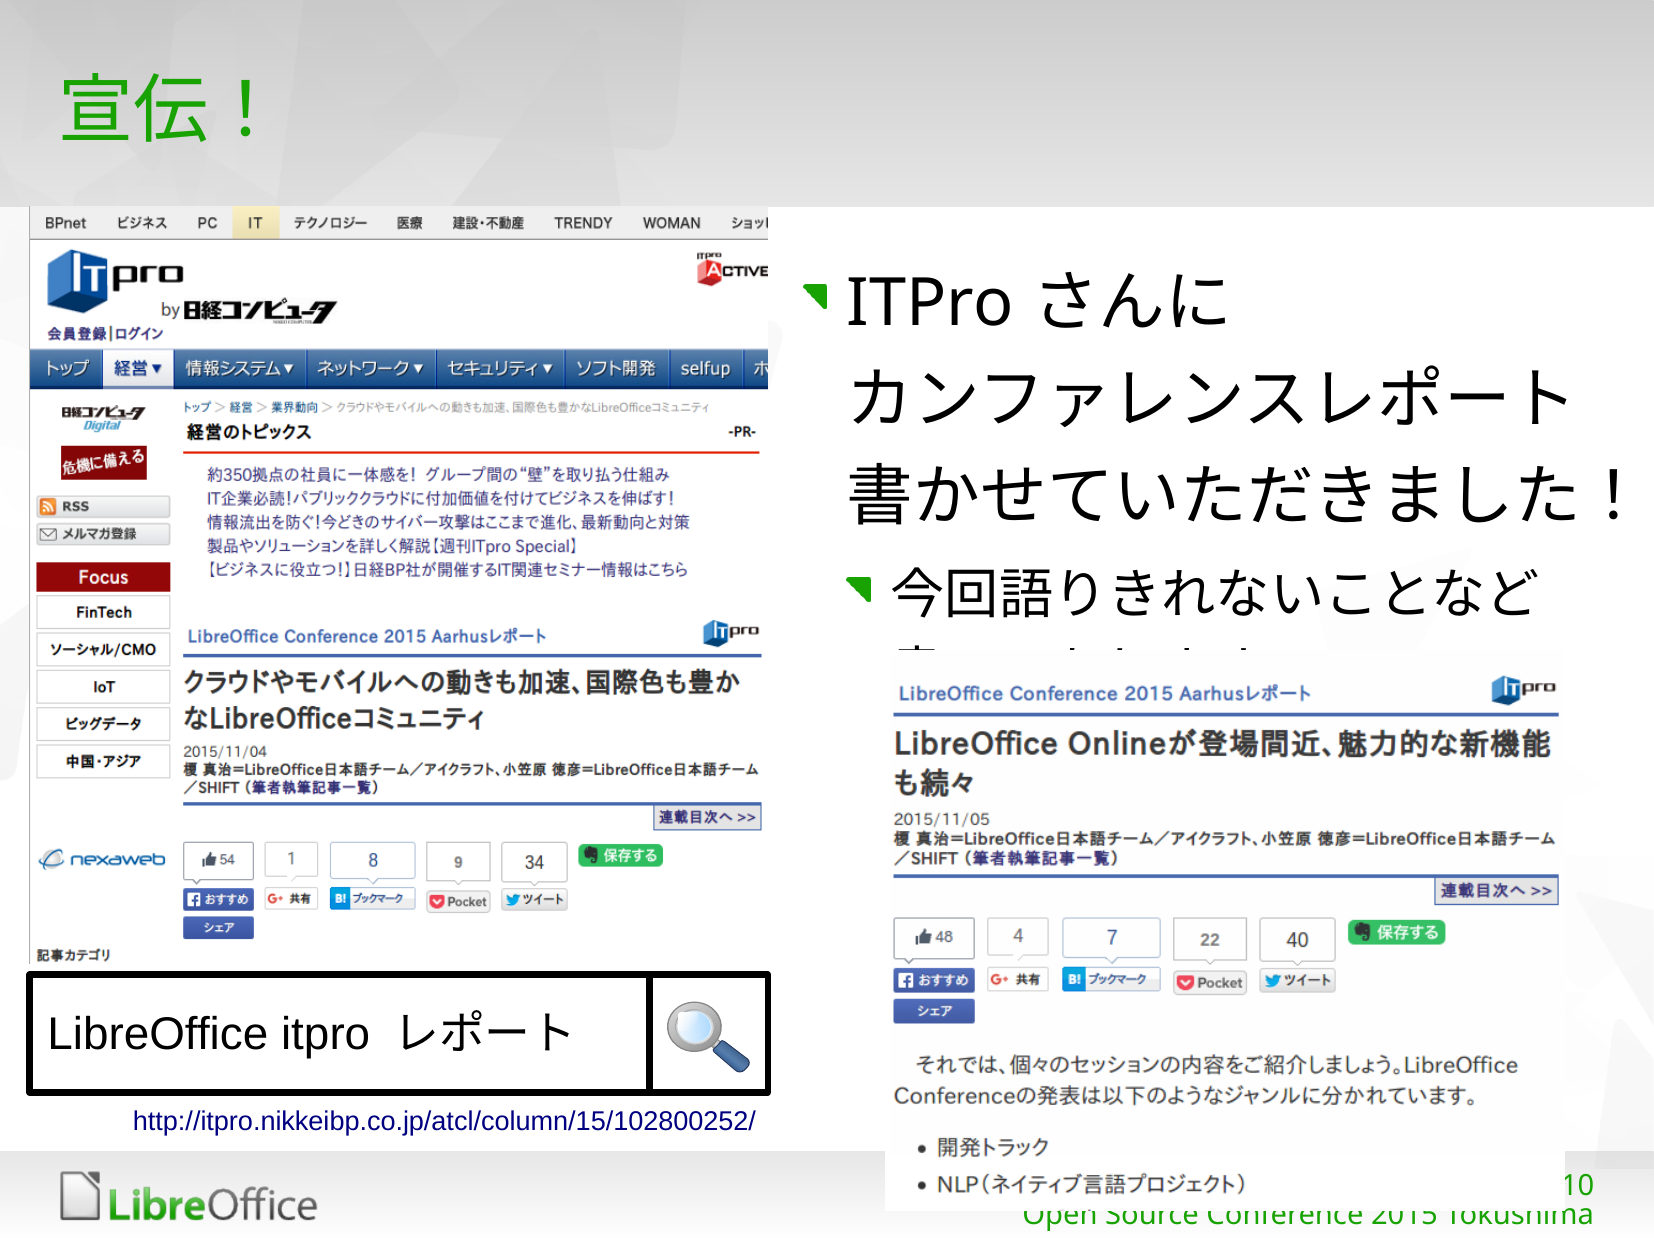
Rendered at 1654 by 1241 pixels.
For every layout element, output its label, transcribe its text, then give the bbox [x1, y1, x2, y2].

title 宣伝！ [59, 29, 1595, 178]
text_box [649, 974, 768, 1093]
picture [885, 650, 1654, 1211]
picture [659, 992, 756, 1081]
text_box http://itpro.nikkeibp.co.jp/atcl/column/15/102800252/ [118, 1098, 827, 1174]
text_box LibreOffice itpro レポート [29, 974, 649, 1093]
picture [41, 1152, 337, 1240]
list ITProさんに カンファレンスレポート 書かせていただきました！ 今回語りきれないことなど 書いてありますので ぜひお読みください！ [803, 248, 1654, 968]
picture [0, 0, 783, 965]
